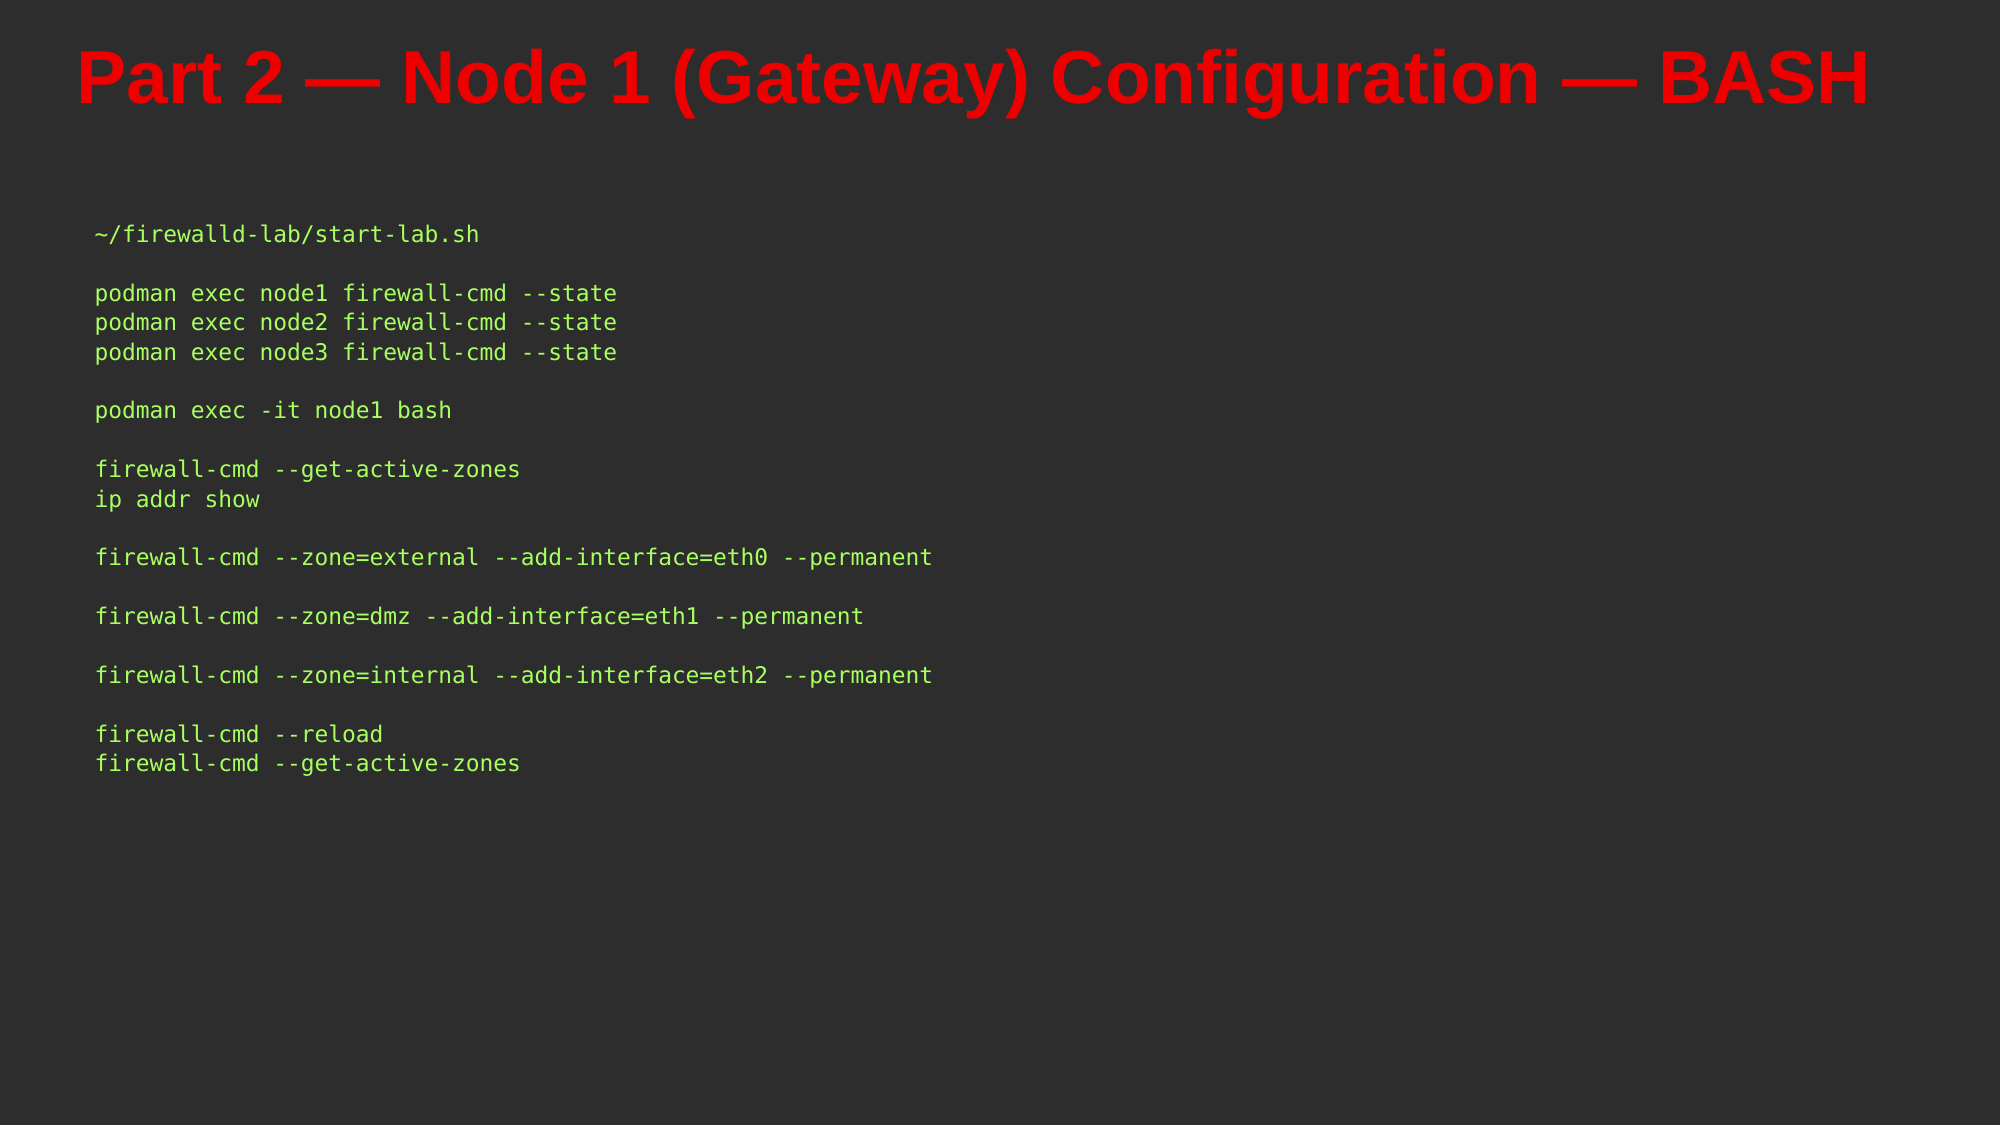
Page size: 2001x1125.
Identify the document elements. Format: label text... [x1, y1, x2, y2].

text_box ~/firewalld-lab/start-lab.sh podman exec node1 firewall-cmd --state podman exec node2 firewall-cmd --state podman exec node3 firewall-cmd --state podman exec -it node1 bash firewall-cmd --get-active-zones ip addr show firewall-cmd --zone=external --add-interface=eth0 --permanent firewall-cmd --zone=dmz --add-interface=eth1 --permanent firewall-cmd --zone=internal --add-interface=eth2 --permanent firewall-cmd --reload firewall-cmd --get-active-zones [59, 194, 1942, 1093]
text_box Part 2 — Node 1 (Gateway) Configuration — BASH [59, 23, 1942, 178]
